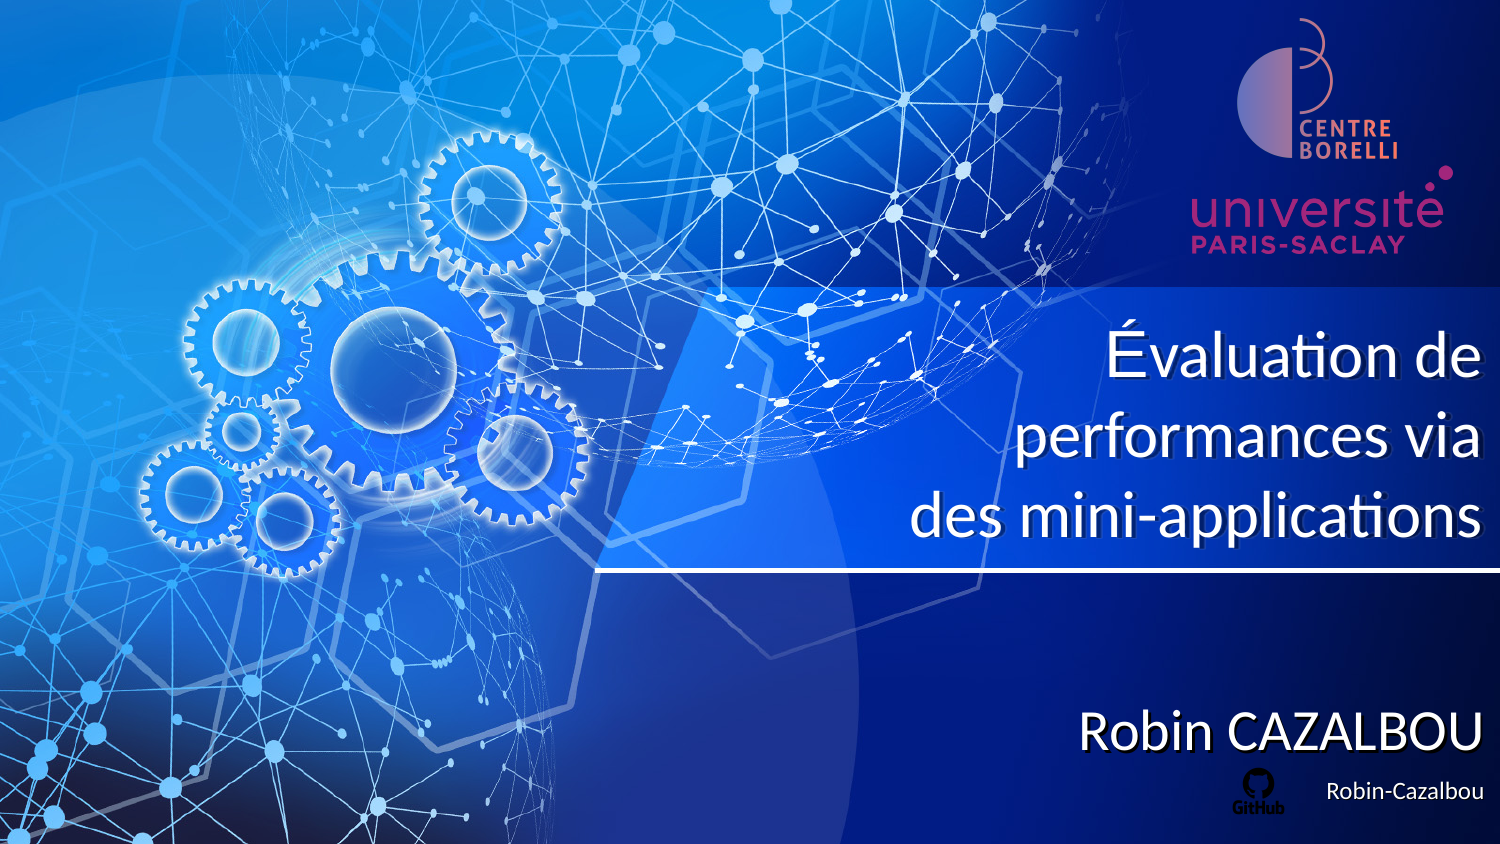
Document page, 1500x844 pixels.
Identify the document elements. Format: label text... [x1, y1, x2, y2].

text_box Robin CAZALBOU Robin-Cazalbou [270, 685, 1500, 805]
title Évaluation de performances via des mini-applications [248, 297, 1498, 564]
picture [0, 0, 1500, 844]
